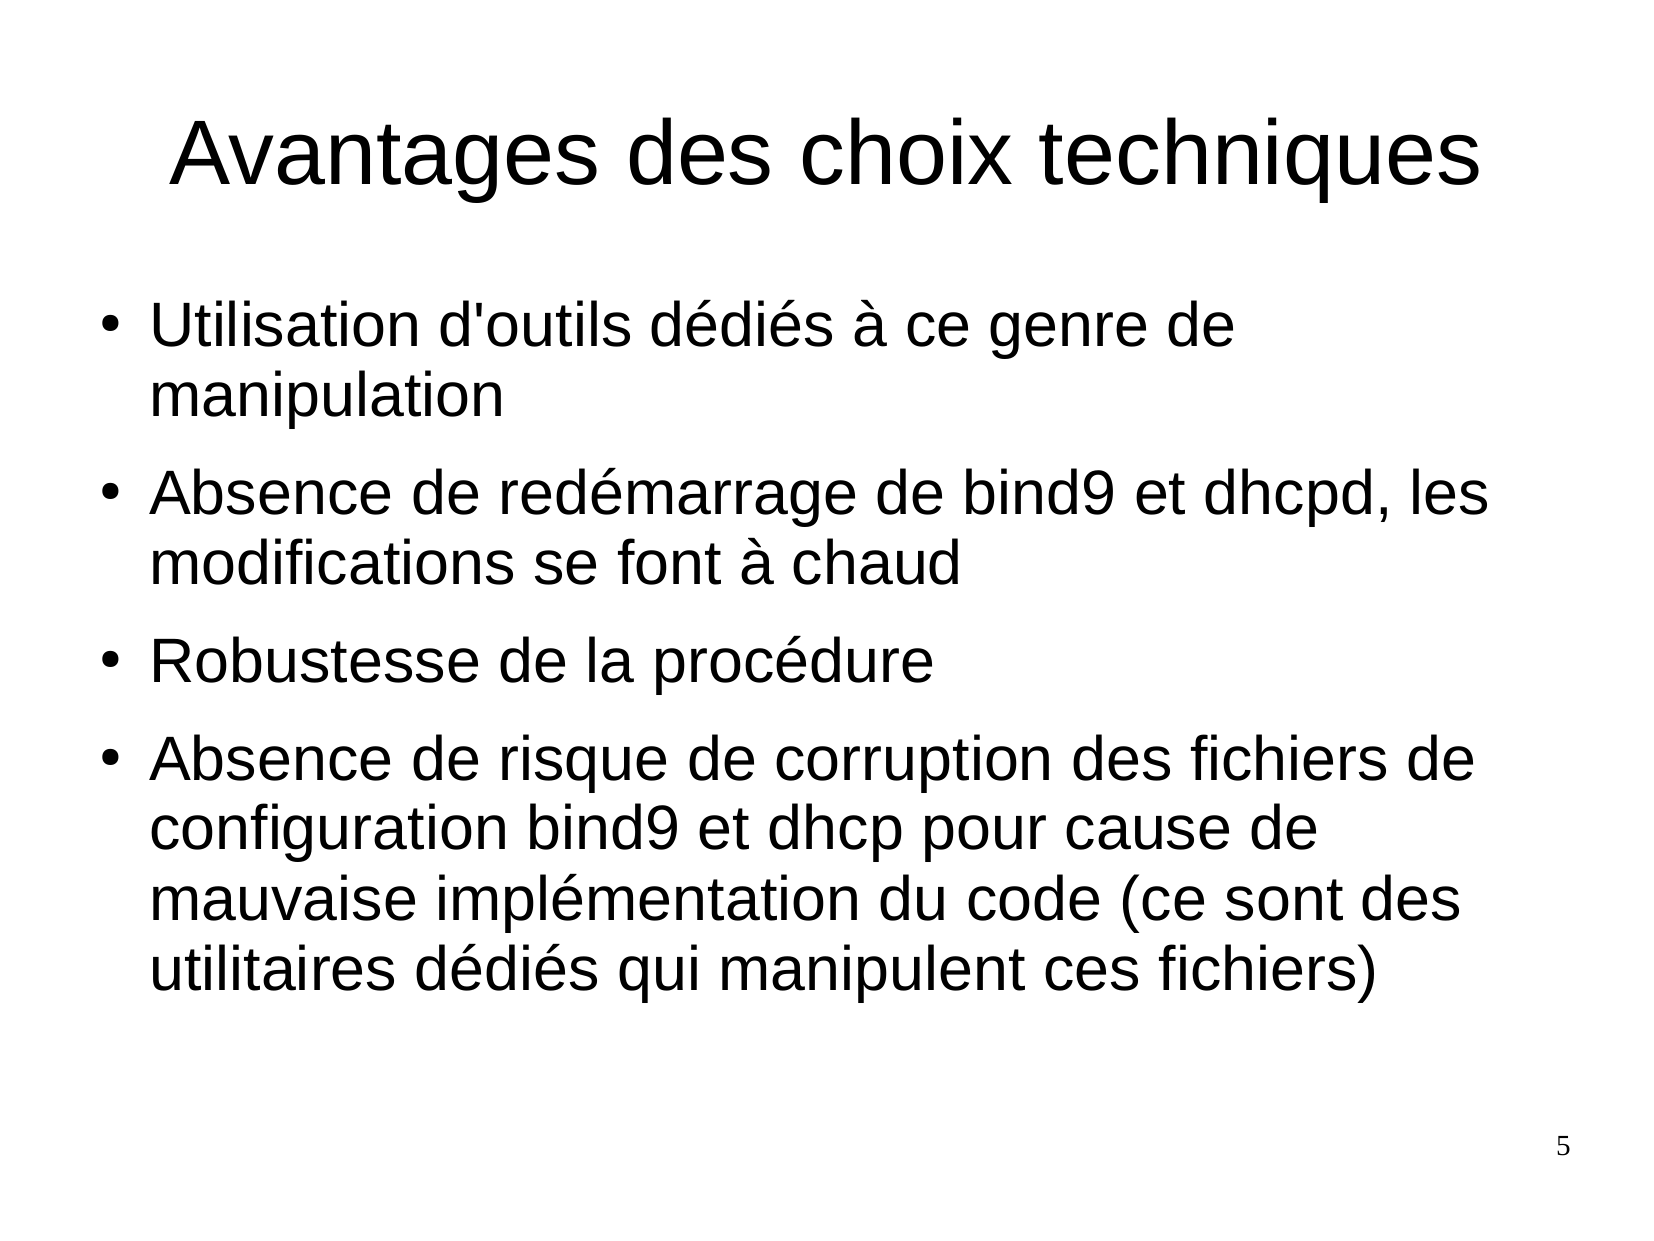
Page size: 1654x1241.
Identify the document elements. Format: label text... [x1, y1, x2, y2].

list Utilisation d'outils dédiés à ce genre de manipulation Absence de redémarrage de bind9 et dhcpd, les modifications se font à chaud Robustesse de la procédure Absence de risque de corruption des fichiers de configuration bind9 et dhcp pour cause de mauvaise implémentation du code (ce sont des utilitaires dédiés qui manipulent ces fichiers) [82, 290, 1571, 1010]
title Avantages des choix techniques [82, 49, 1571, 257]
